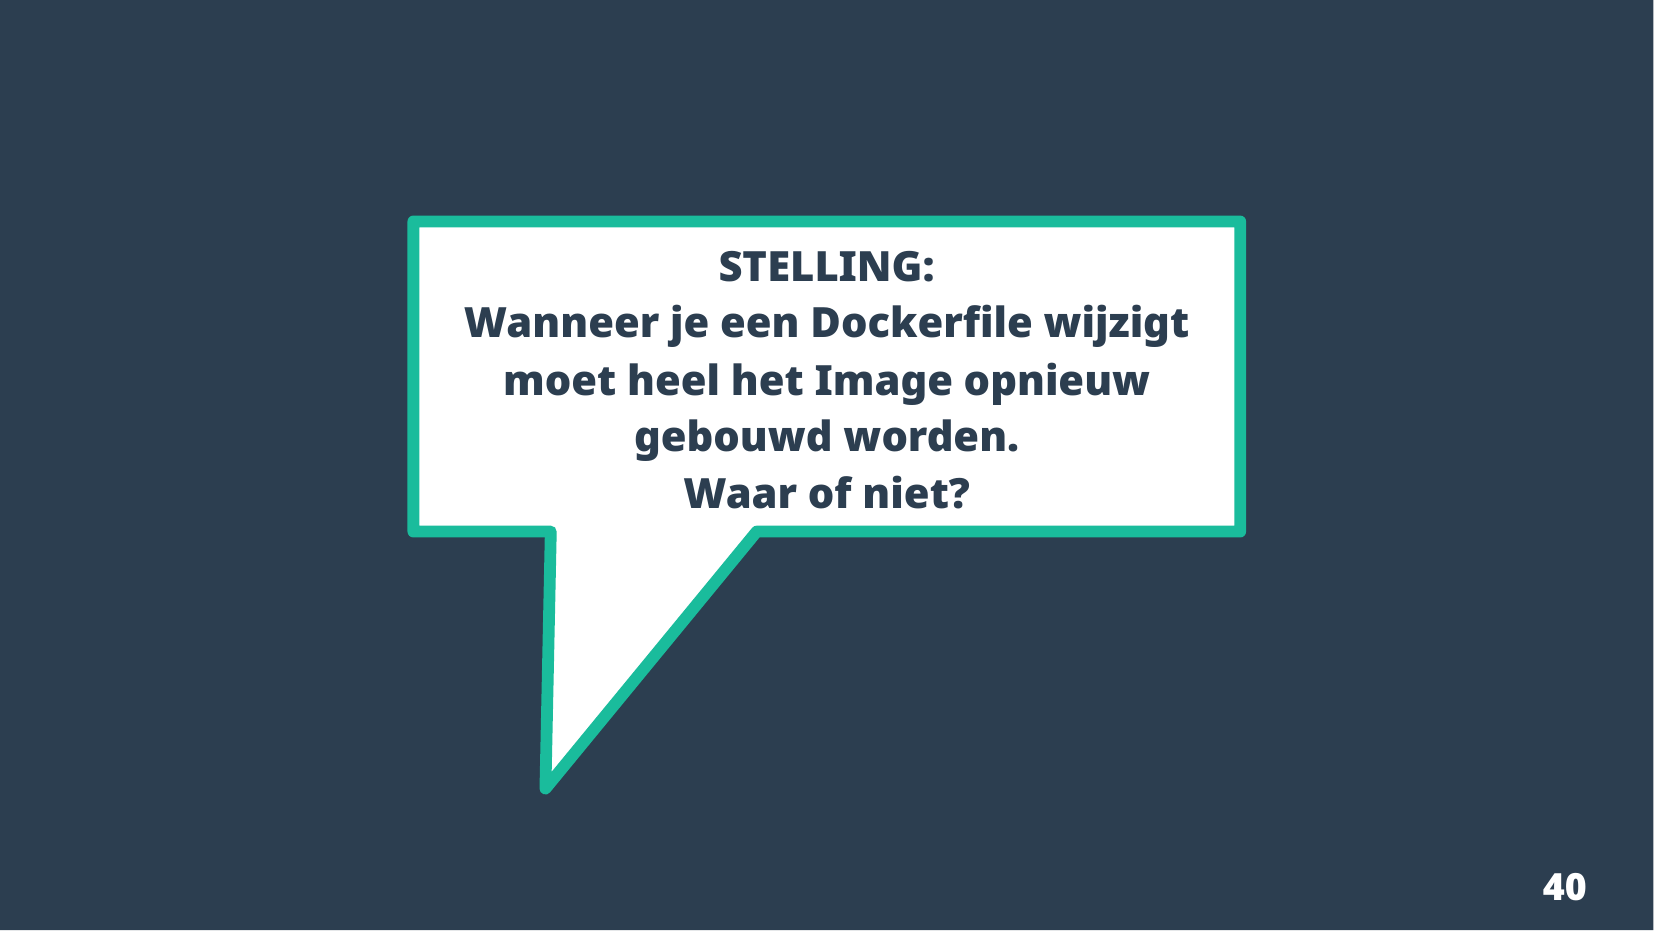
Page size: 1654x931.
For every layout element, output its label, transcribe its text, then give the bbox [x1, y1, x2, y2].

title STELLING: Wanneer je een Dockerfile wijzigt moet heel het Image opnieuw gebouwd worden. Waar of niet? [442, 236, 1211, 502]
